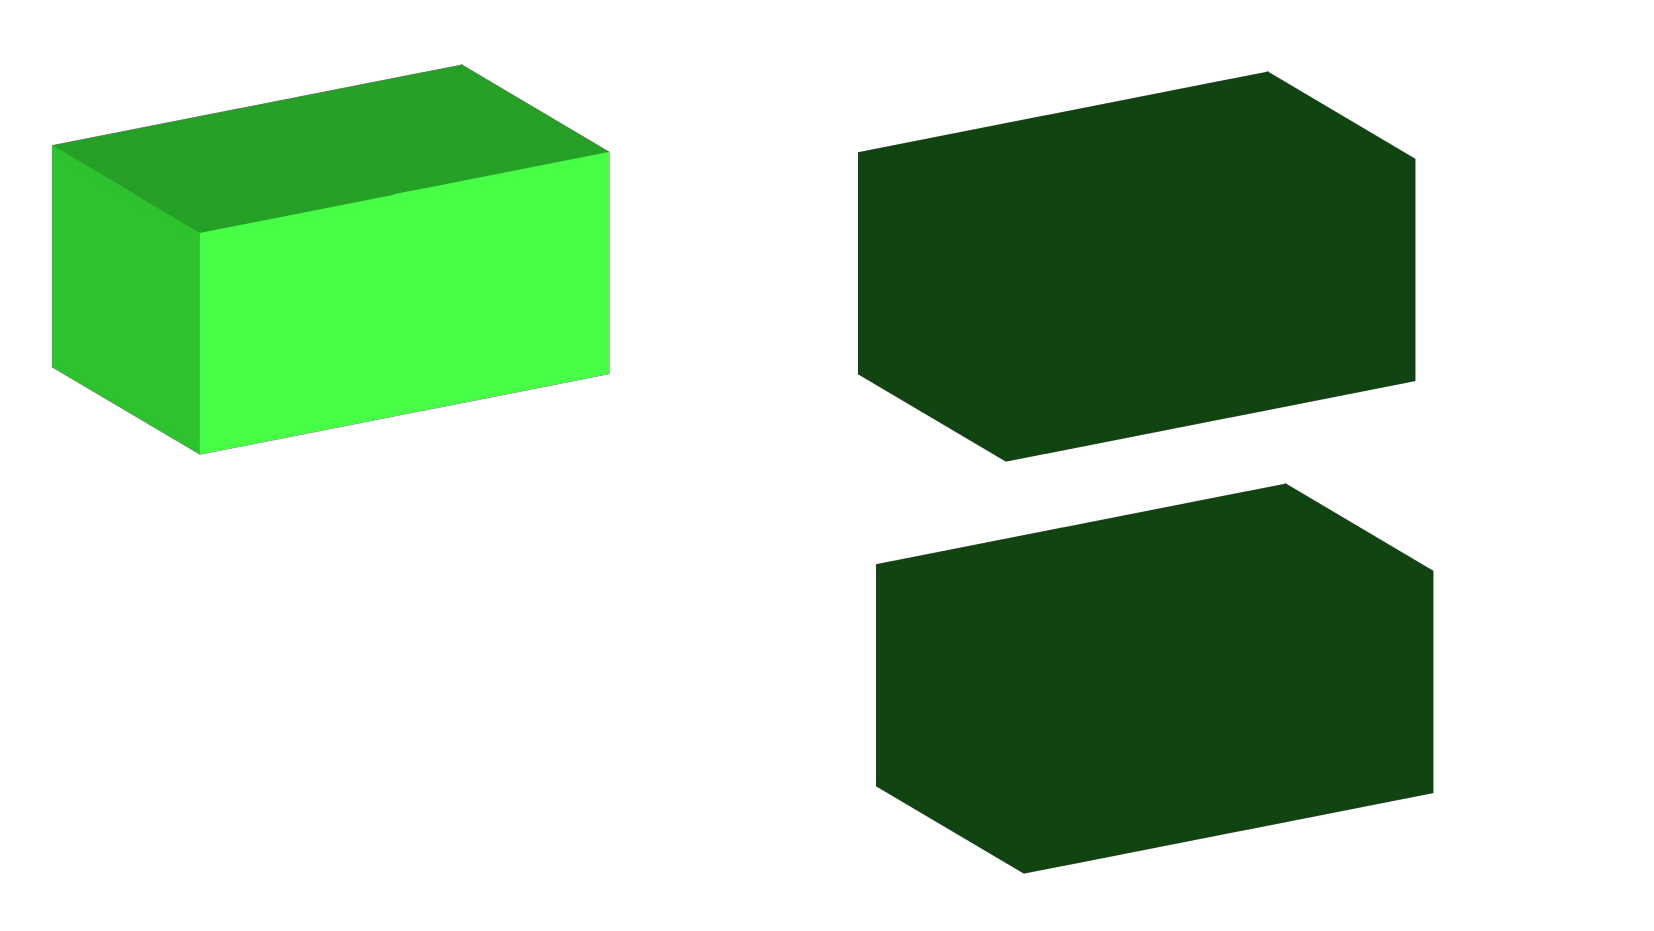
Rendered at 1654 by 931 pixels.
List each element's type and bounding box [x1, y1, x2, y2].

text_box [876, 485, 1433, 873]
text_box [52, 66, 608, 453]
text_box [858, 73, 1415, 461]
